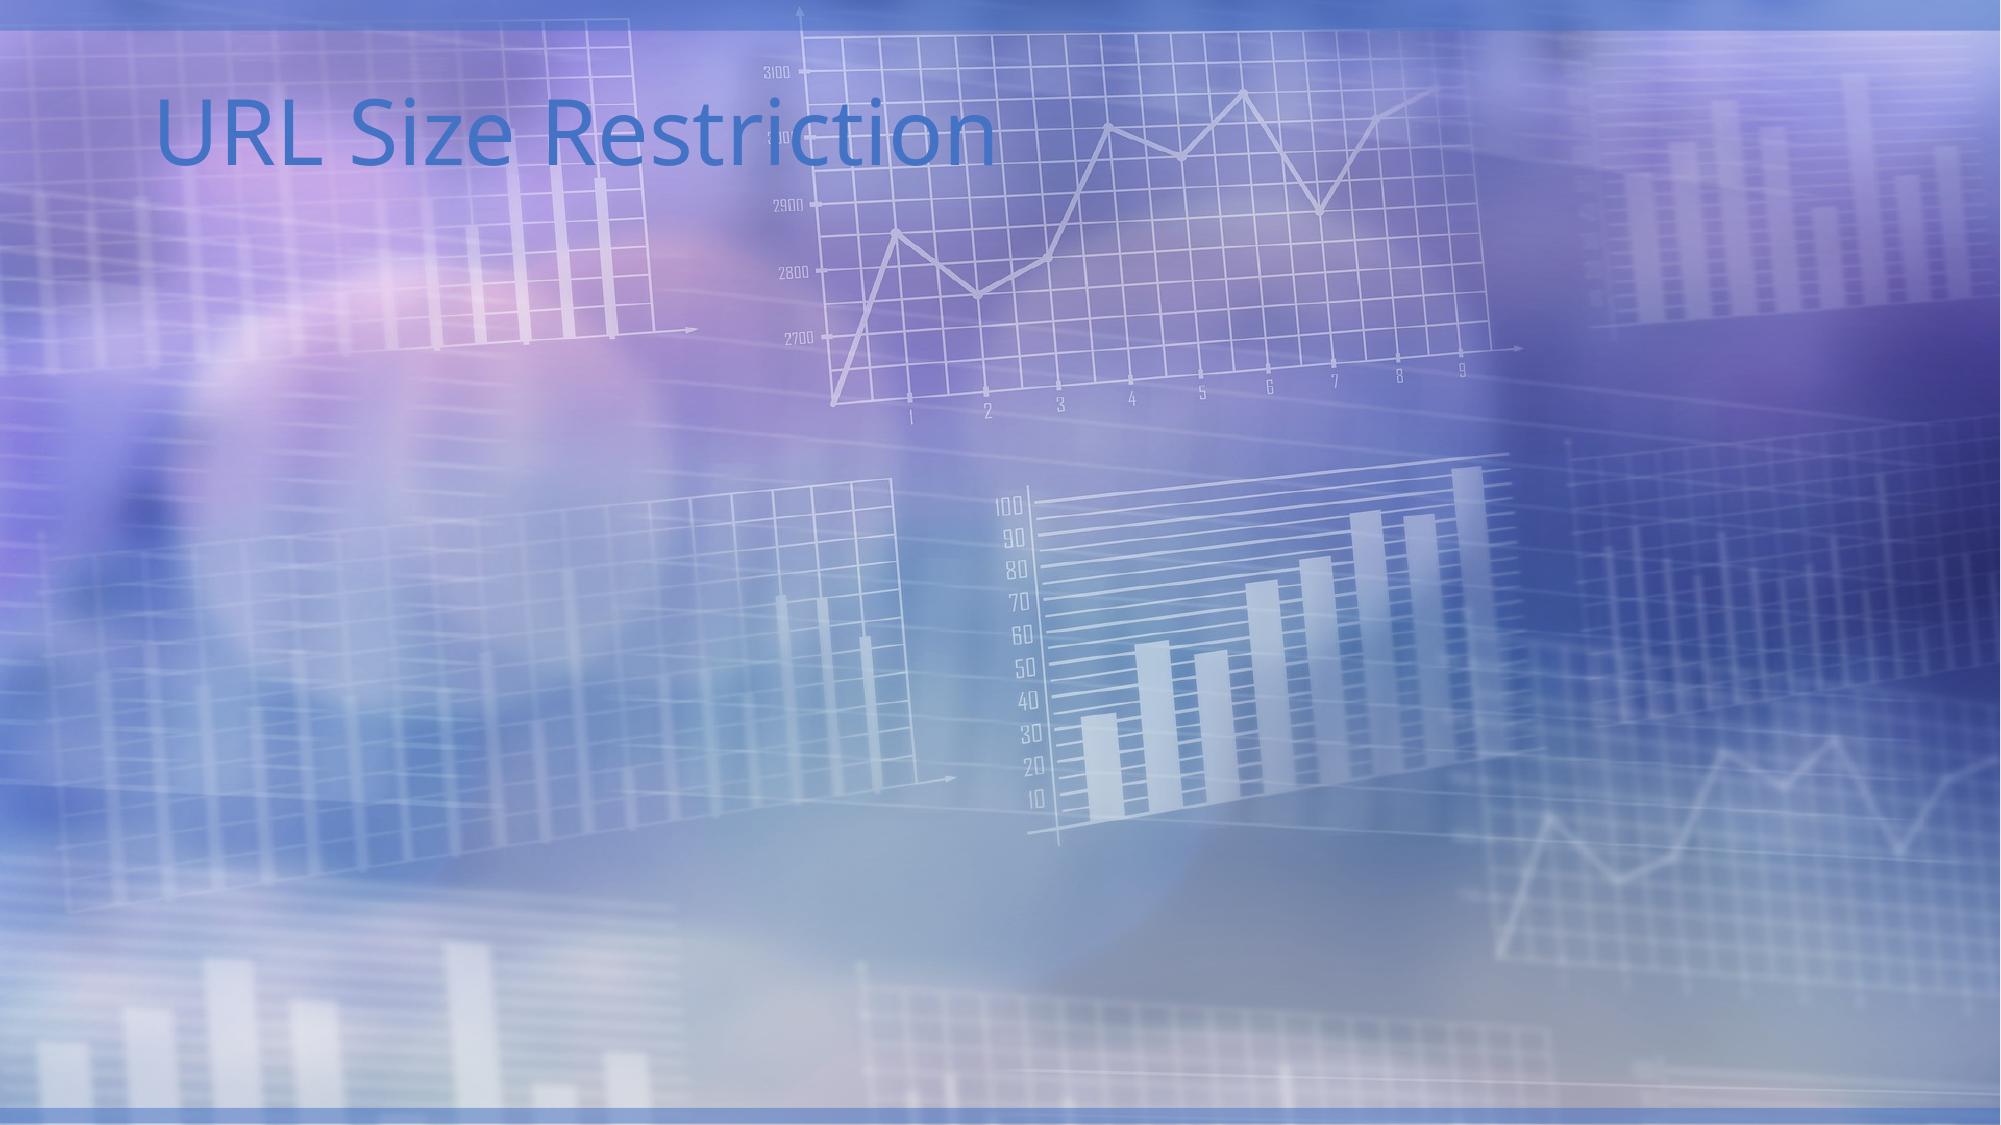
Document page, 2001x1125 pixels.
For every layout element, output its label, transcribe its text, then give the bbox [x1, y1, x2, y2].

title URL Size Restriction [137, 59, 1863, 197]
picture [0, 31, 2001, 1125]
